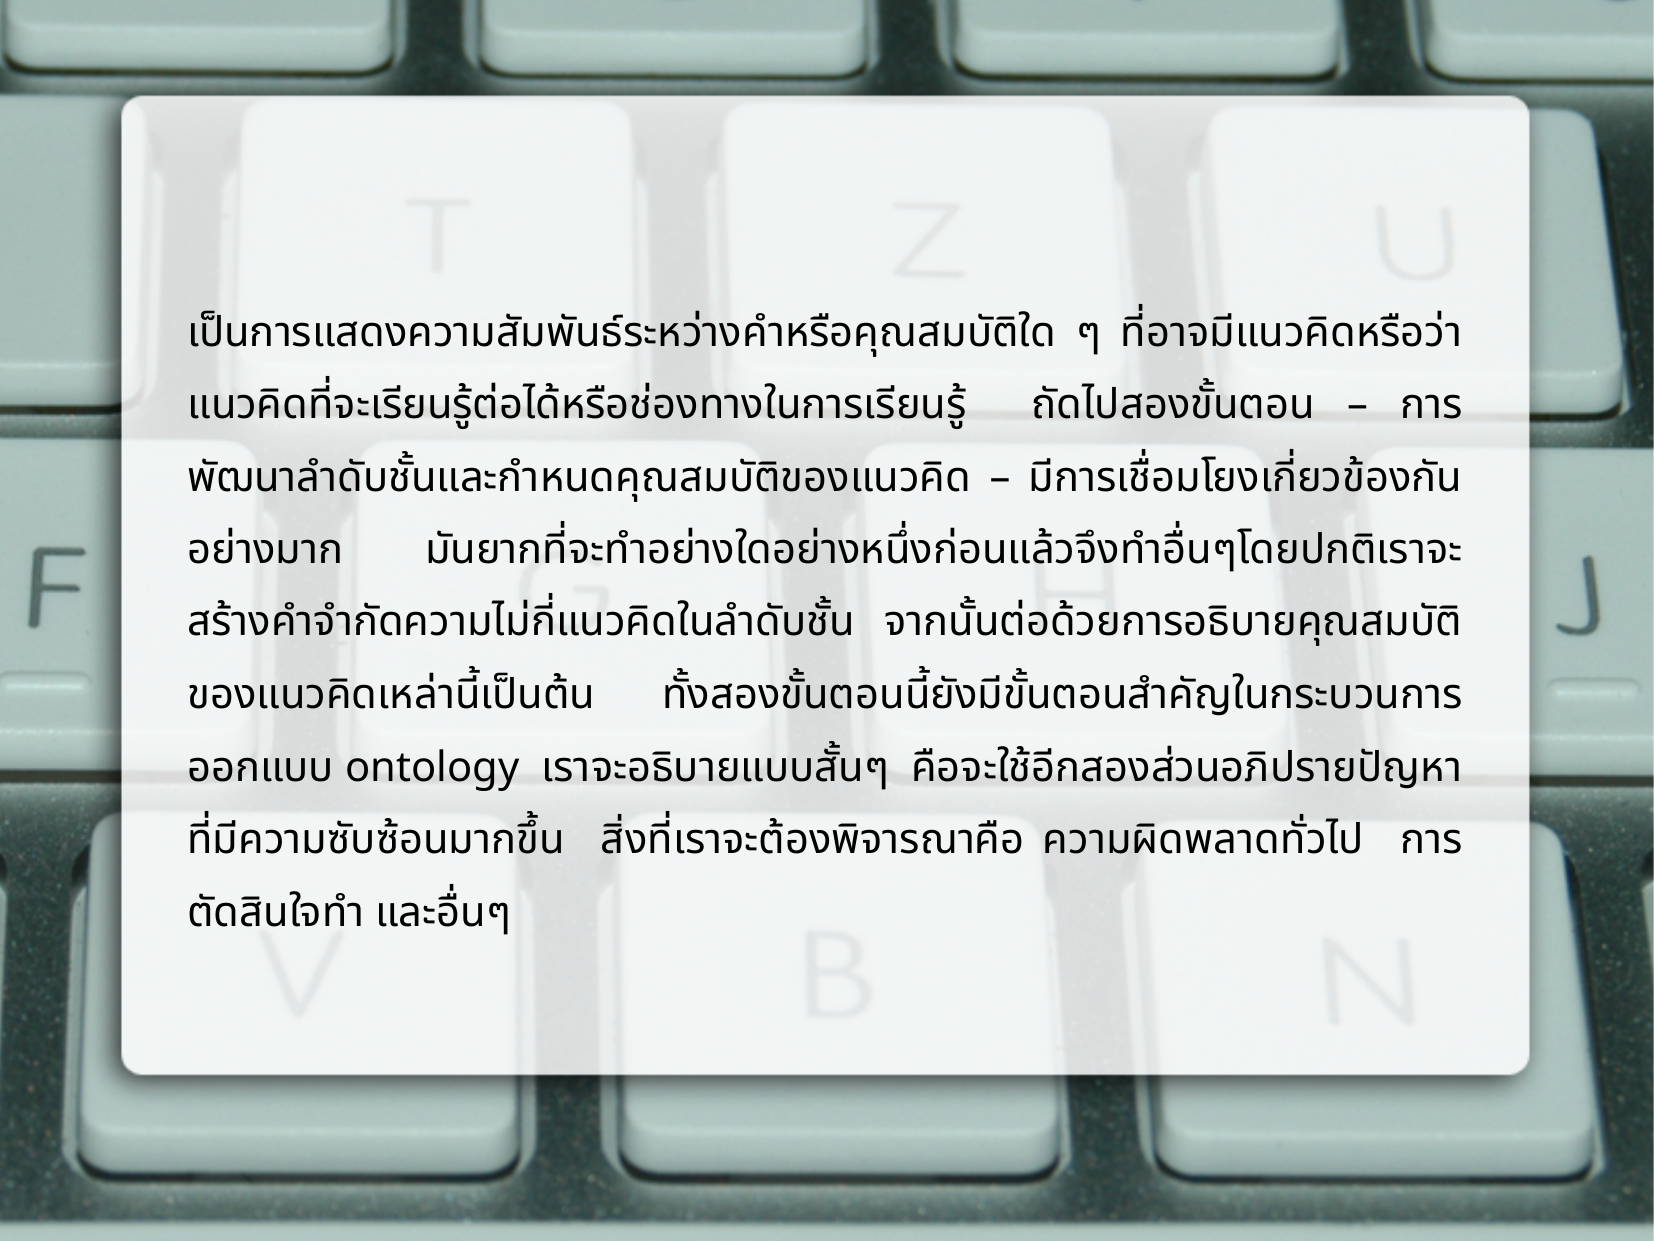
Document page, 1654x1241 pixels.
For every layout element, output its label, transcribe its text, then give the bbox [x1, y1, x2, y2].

picture [0, 0, 1654, 1241]
subtitle เป็นการแสดงความสัมพันธ์ระหว่างคำหรือคุณสมบัติใด ๆ ที่อาจมีแนวคิดหรือว่าแนวคิดที่จะเรียนรู้ต่อได้หรือช่องทางในการเรียนรู้ ถัดไปสองขั้นตอน – การพัฒนาลำดับชั้นและกำหนดคุณสมบัติของแนวคิด – มีการเชื่อมโยงเกี่ยวข้องกันอย่างมาก มันยากที่จะทำอย่างใดอย่างหนึ่งก่อนแล้วจึงทำอื่นๆโดยปกติเราจะสร้างคำจำกัดความไม่กี่แนวคิดในลำดับชั้น จากนั้นต่อด้วยการอธิบายคุณสมบัติของแนวคิดเหล่านี้เป็นต้น ทั้งสองขั้นตอนนี้ยังมีขั้นตอนสำคัญในกระบวนการออกแบบ ontology เราจะอธิบายแบบสั้นๆ คือจะใช้อีกสองส่วนอภิปรายปัญหาที่มีความซับซ้อนมากขึ้น สิ่งที่เราจะต้องพิจารณาคือ ความผิดพลาดทั่วไป การตัดสินใจทำ และอื่นๆ [187, 337, 1463, 901]
